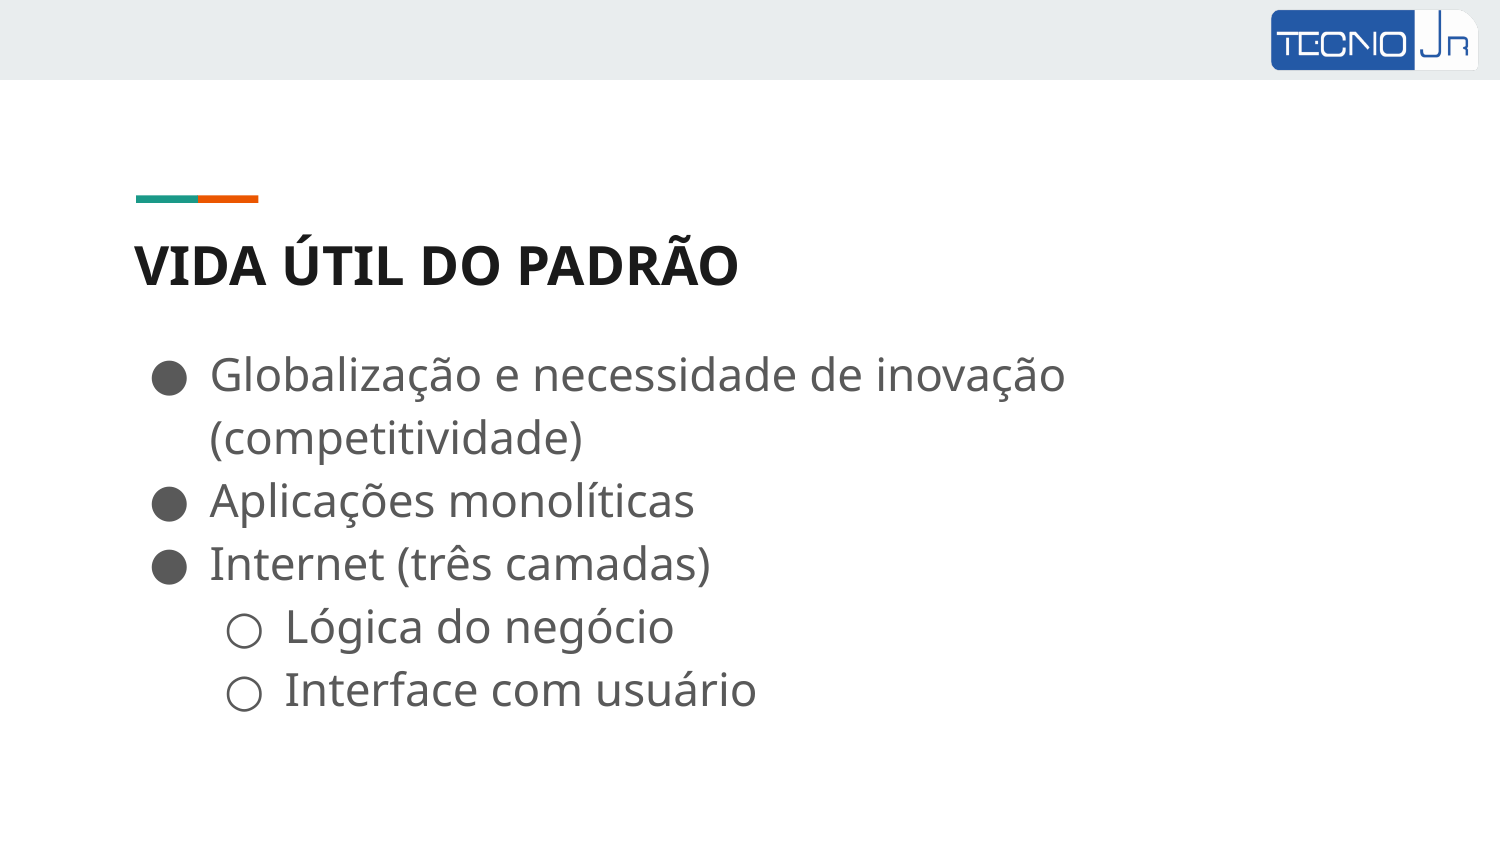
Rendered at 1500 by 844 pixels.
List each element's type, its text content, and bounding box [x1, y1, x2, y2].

picture [1227, 0, 1500, 125]
title VIDA ÚTIL DO PADRÃO [119, 216, 1381, 305]
list Globalização e necessidade de inovação (competitividade) Aplicações monolíticas Internet (três camadas) Lógica do negócio Interface com usuário [119, 341, 1381, 712]
